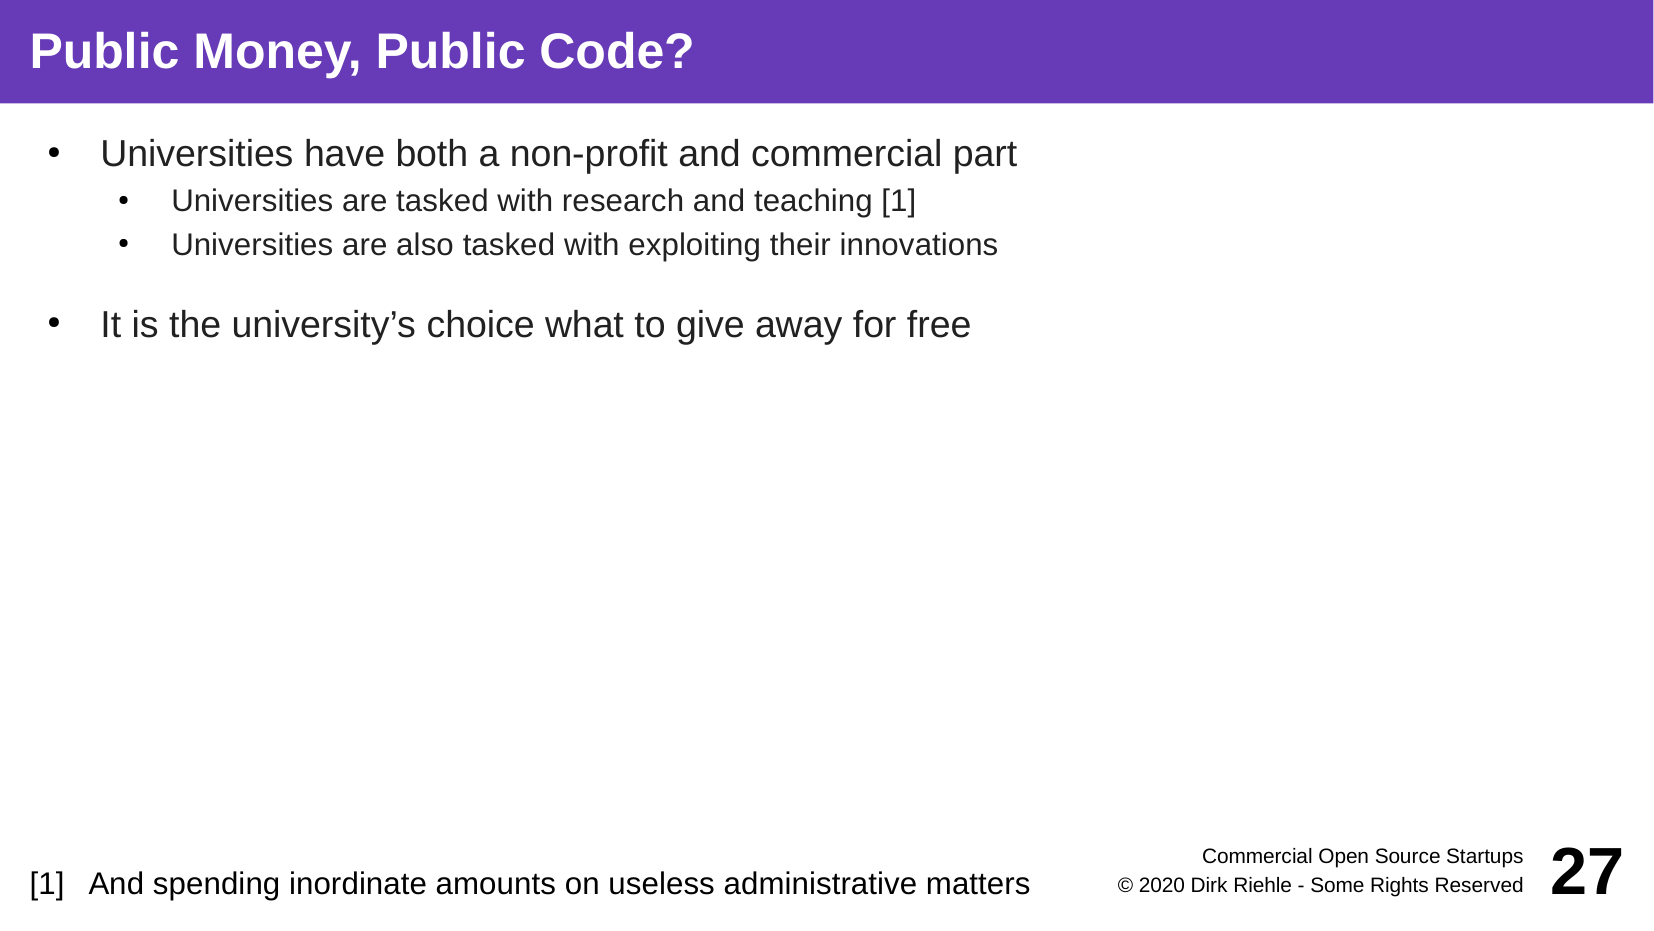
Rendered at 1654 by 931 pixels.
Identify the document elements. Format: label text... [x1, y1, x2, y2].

text_box [1] And spending inordinate amounts on useless administrative matters [0, 693, 1182, 931]
title Public Money, Public Code? [0, 0, 1654, 104]
list Universities have both a non-profit and commercial part Universities are tasked with research and teaching [1] Universities are also tasked with exploiting their innovations It is the university’s choice what to give away for free [29, 132, 1625, 813]
